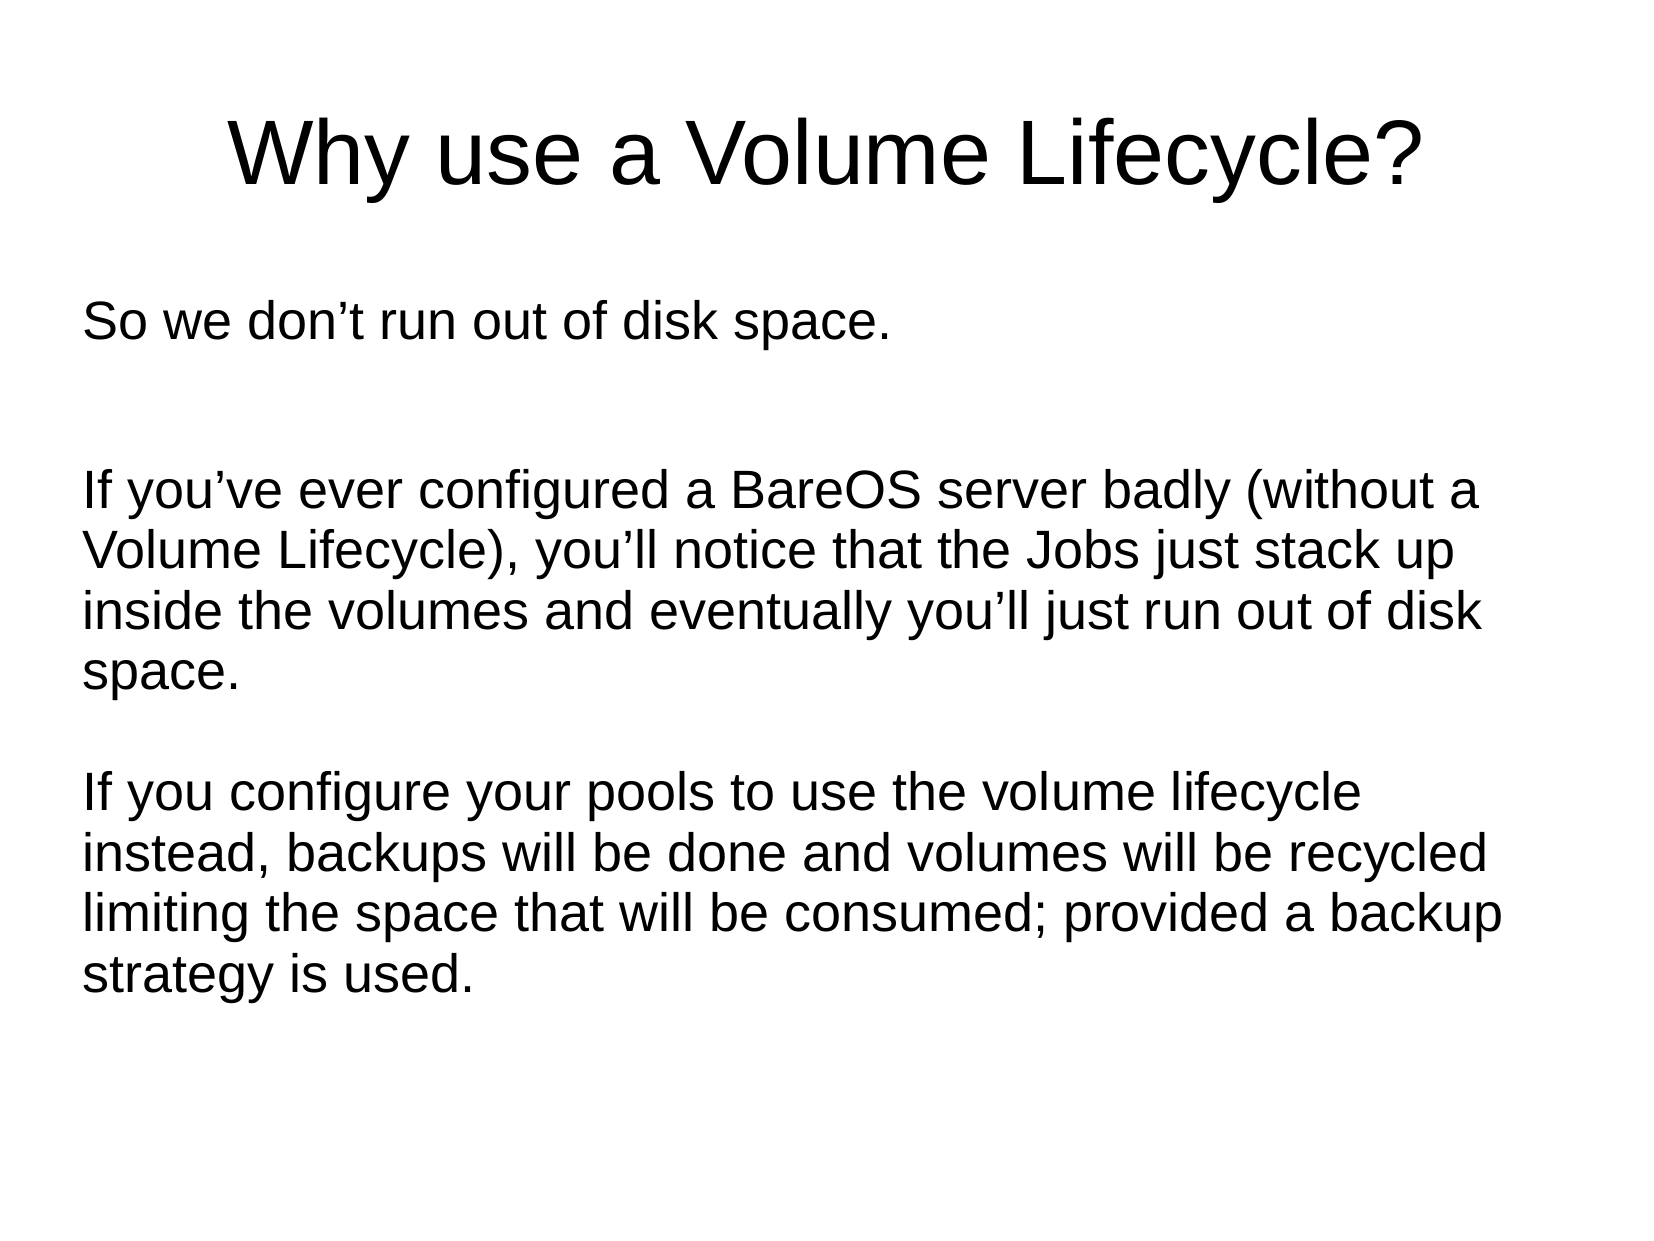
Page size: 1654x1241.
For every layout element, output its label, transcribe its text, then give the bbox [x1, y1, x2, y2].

list So we don’t run out of disk space. If you’ve ever configured a BareOS server badly (without a Volume Lifecycle), you’ll notice that the Jobs just stack up inside the volumes and eventually you’ll just run out of disk space. If you configure your pools to use the volume lifecycle instead, backups will be done and volumes will be recycled limiting the space that will be consumed; provided a backup strategy is used. [82, 290, 1546, 1010]
title Why use a Volume Lifecycle? [82, 49, 1571, 257]
